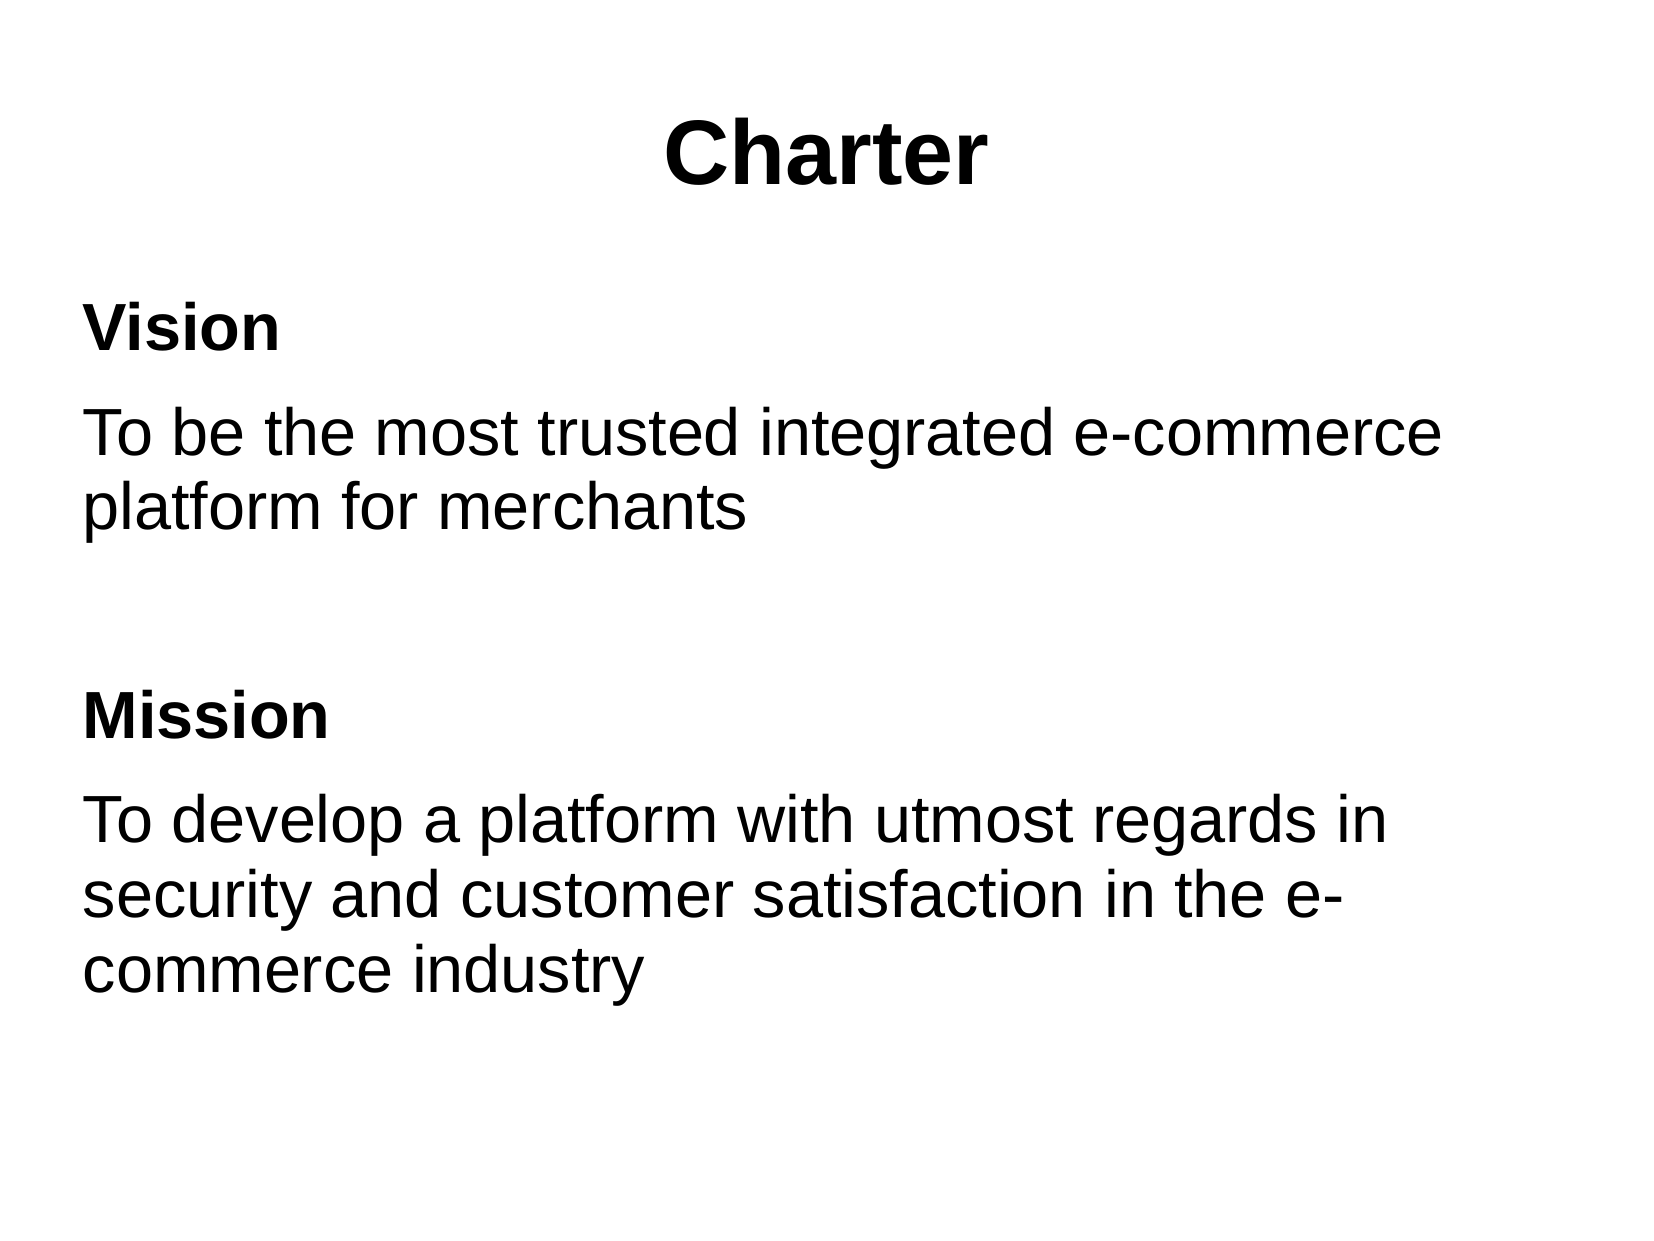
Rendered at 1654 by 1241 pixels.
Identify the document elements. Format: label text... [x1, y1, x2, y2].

title Charter [82, 101, 1571, 205]
list Vision To be the most trusted integrated e-commerce platform for merchants Mission To develop a platform with utmost regards in security and customer satisfaction in the e-commerce industry [82, 290, 1571, 1010]
